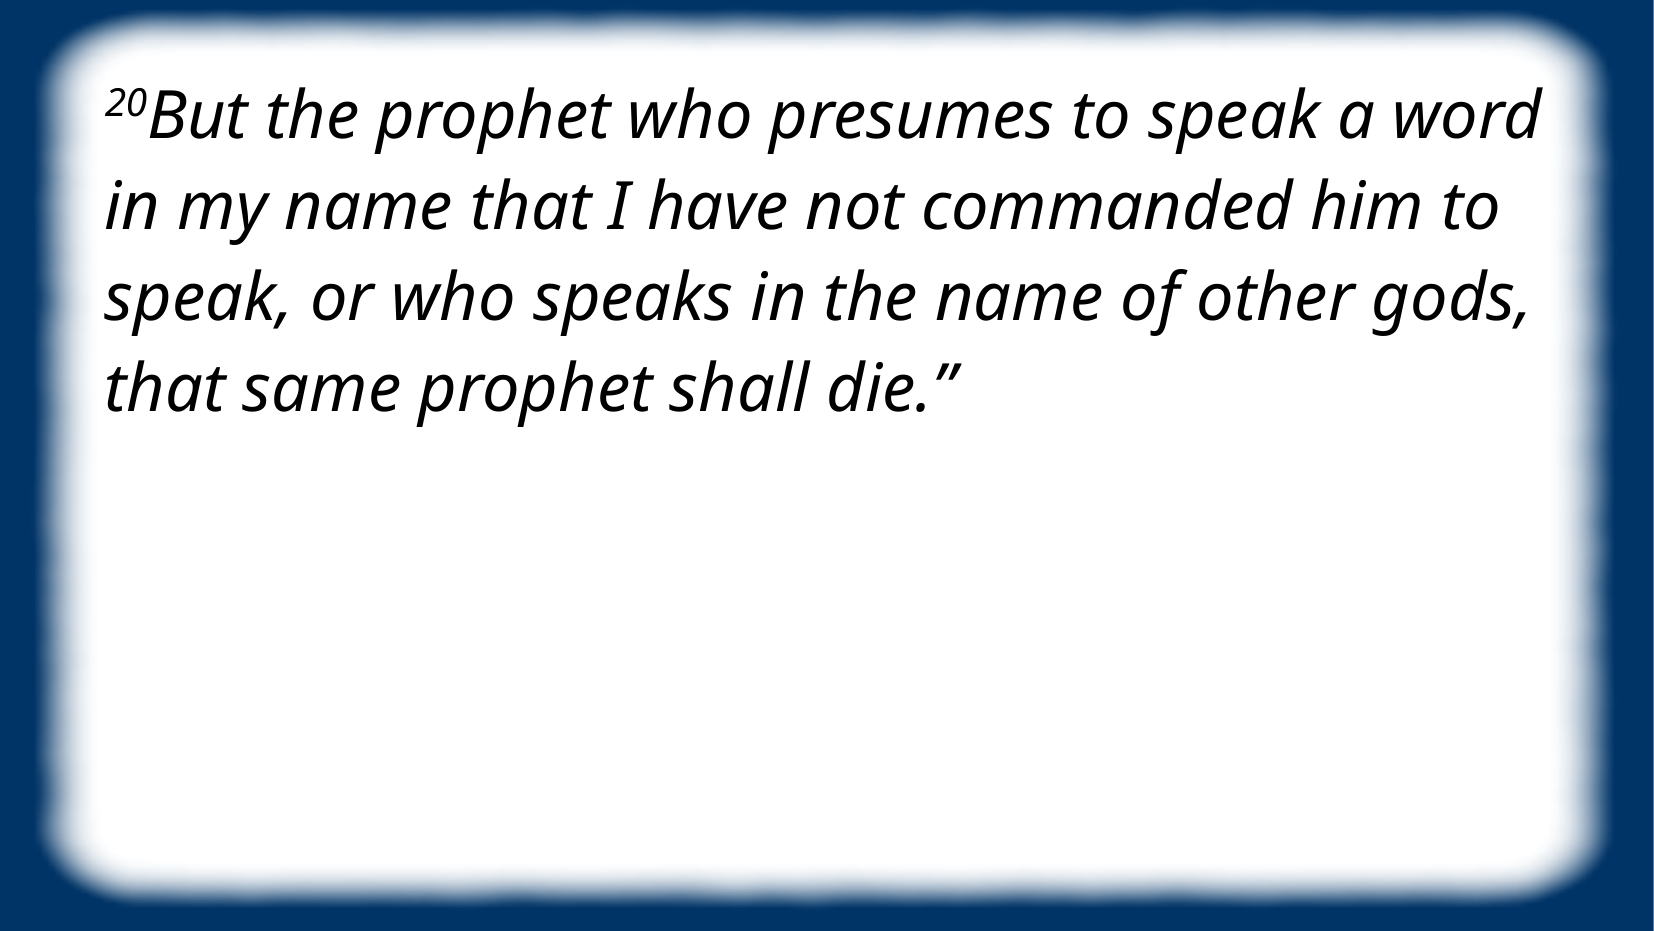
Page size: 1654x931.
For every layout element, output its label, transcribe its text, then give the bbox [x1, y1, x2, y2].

text_box 20But the prophet who presumes to speak a word in my name that I have not commanded him to speak, or who speaks in the name of other gods, that same prophet shall die.” [90, 60, 1576, 451]
picture [0, 0, 1654, 931]
